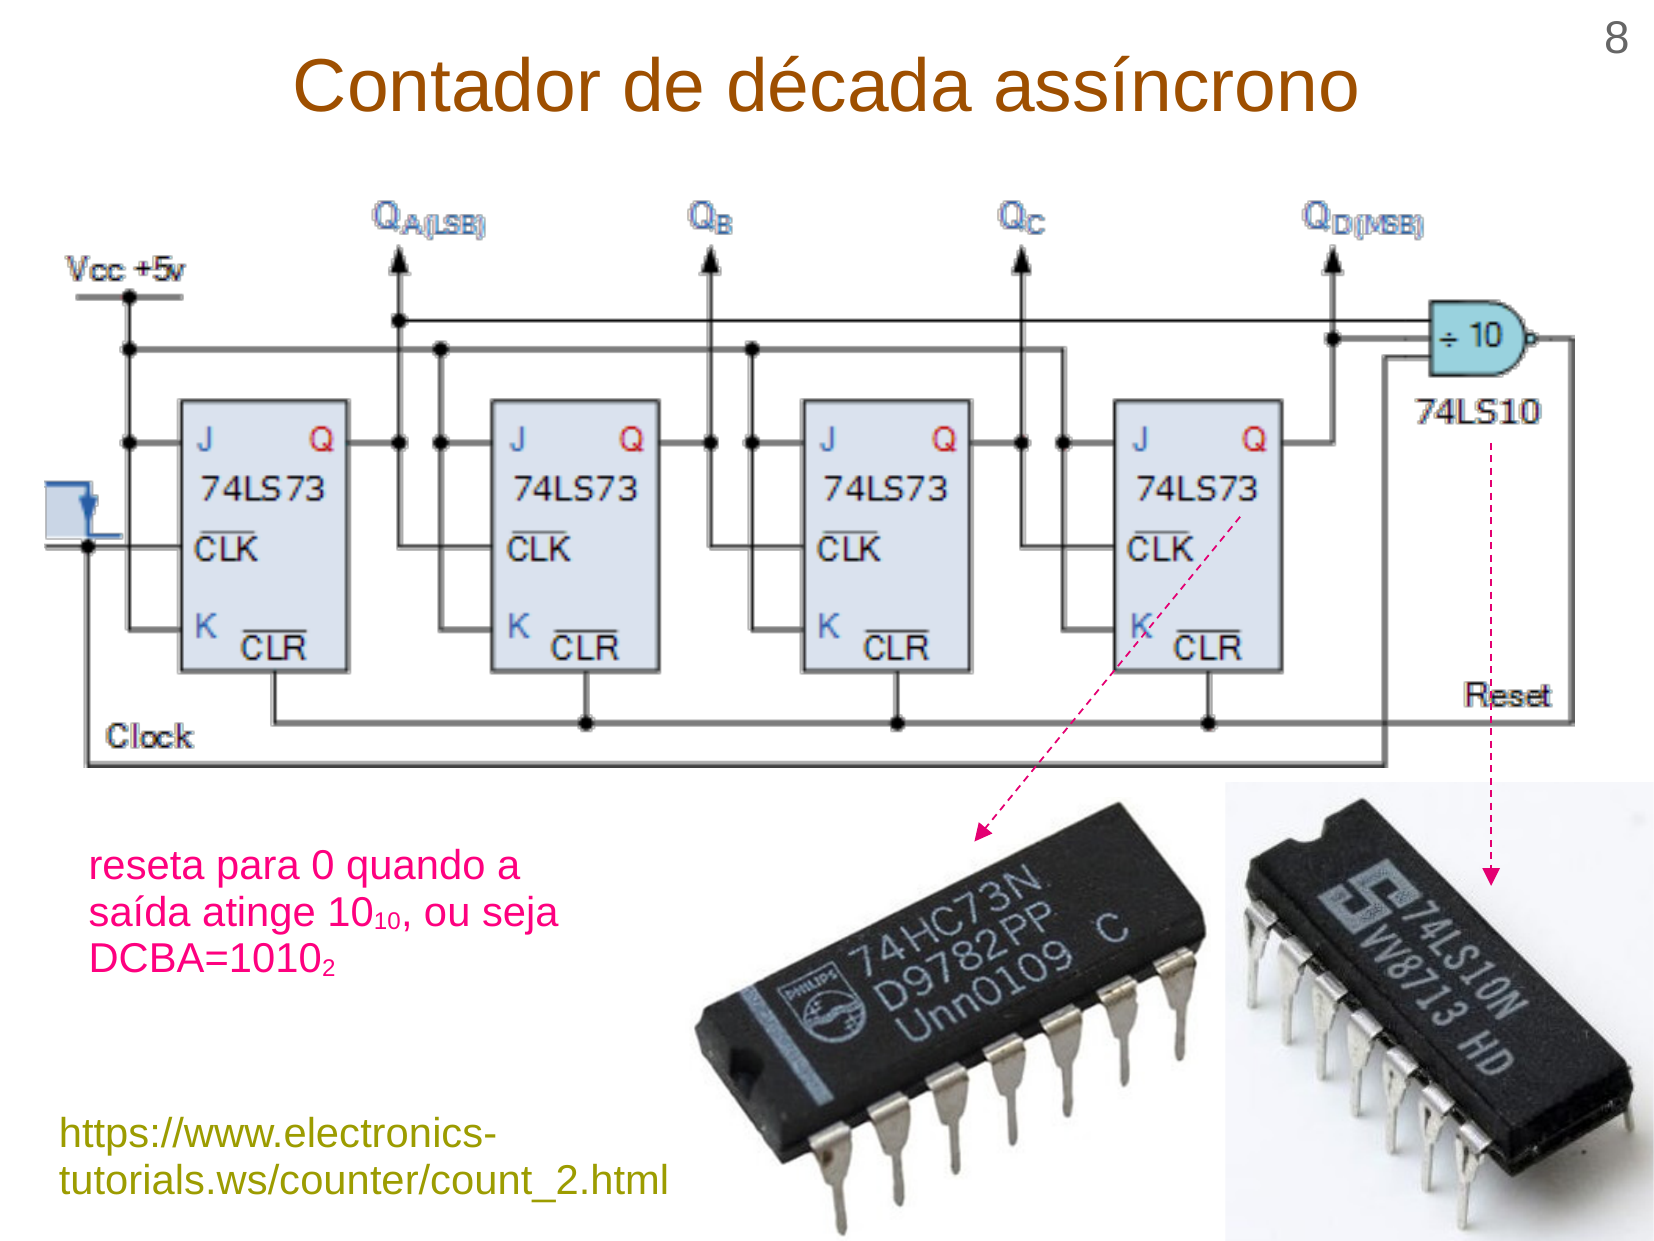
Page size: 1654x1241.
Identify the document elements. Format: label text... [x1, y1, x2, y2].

picture [1225, 782, 1654, 1241]
text_box https://www.electronics-tutorials.ws/counter/count_2.html [44, 1102, 724, 1211]
text_box reseta para 0 quando a saída atinge 1010, ou seja DCBA=10102 [73, 834, 576, 990]
picture [44, 191, 1575, 768]
title Contador de década assíncrono [59, 29, 1595, 148]
picture [679, 797, 1211, 1241]
